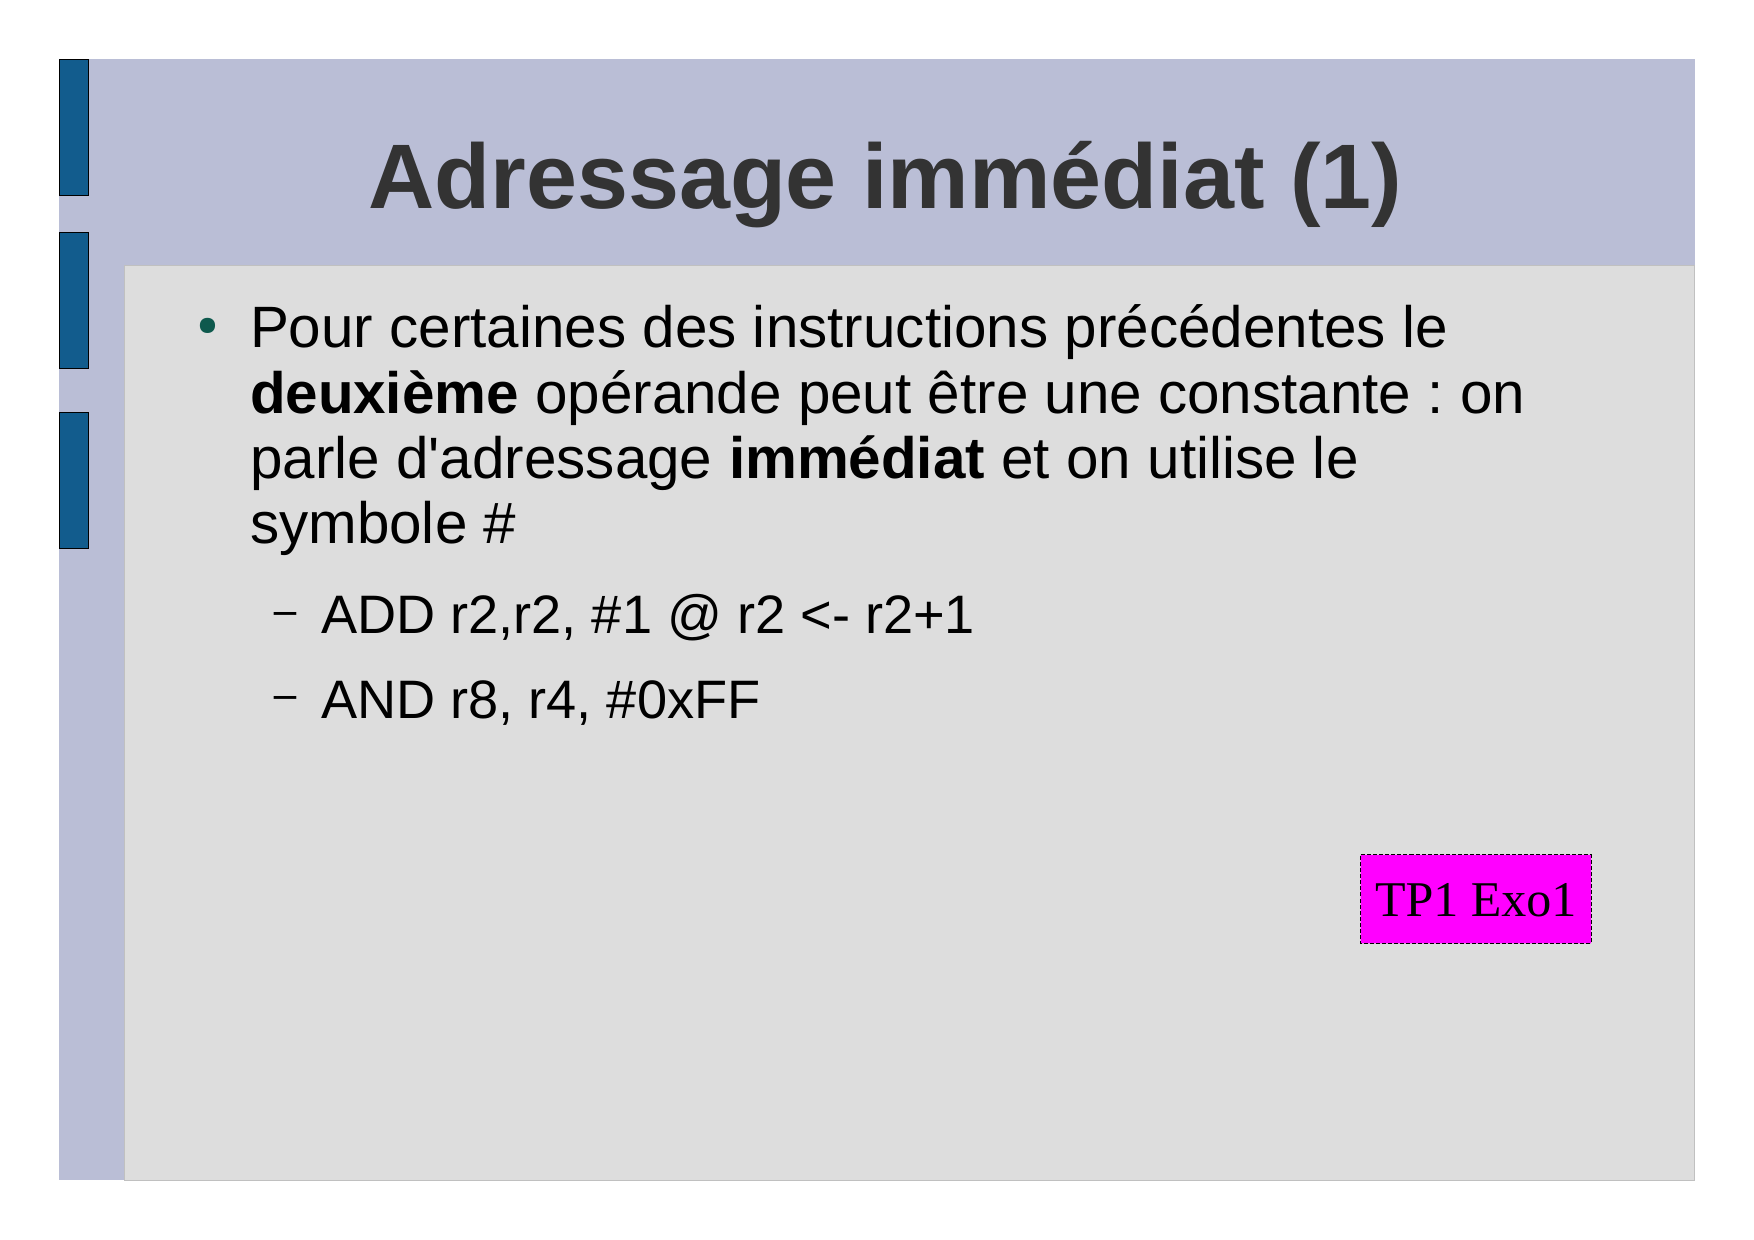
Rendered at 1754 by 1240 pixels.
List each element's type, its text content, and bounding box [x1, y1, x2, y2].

text_box TP1 Exo1 [1360, 854, 1592, 944]
list Pour certaines des instructions précédentes le deuxième opérande peut être une constante : on parle d'adressage immédiat et on utilise le symbole # ADD r2,r2, #1 @ r2 <- r2+1 AND r8, r4, #0xFF [179, 295, 1577, 1093]
title Adressage immédiat (1) [118, 88, 1654, 266]
